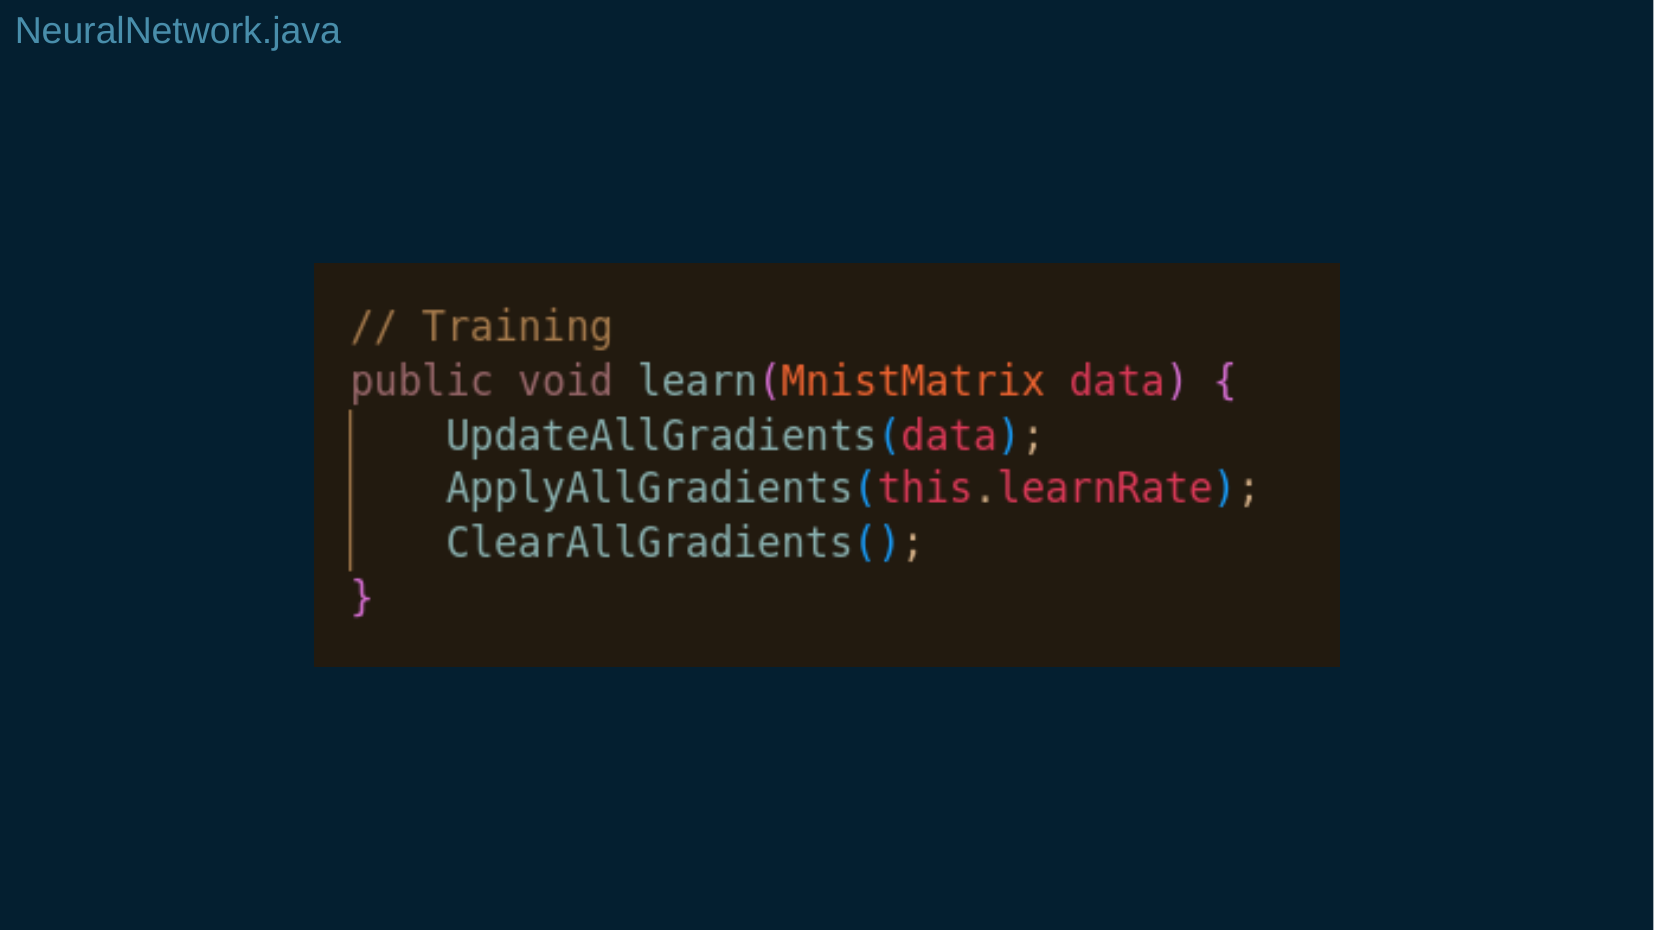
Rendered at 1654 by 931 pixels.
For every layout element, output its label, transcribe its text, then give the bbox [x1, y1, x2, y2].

text_box NeuralNetwork.java [0, 2, 591, 60]
picture [314, 263, 1340, 667]
